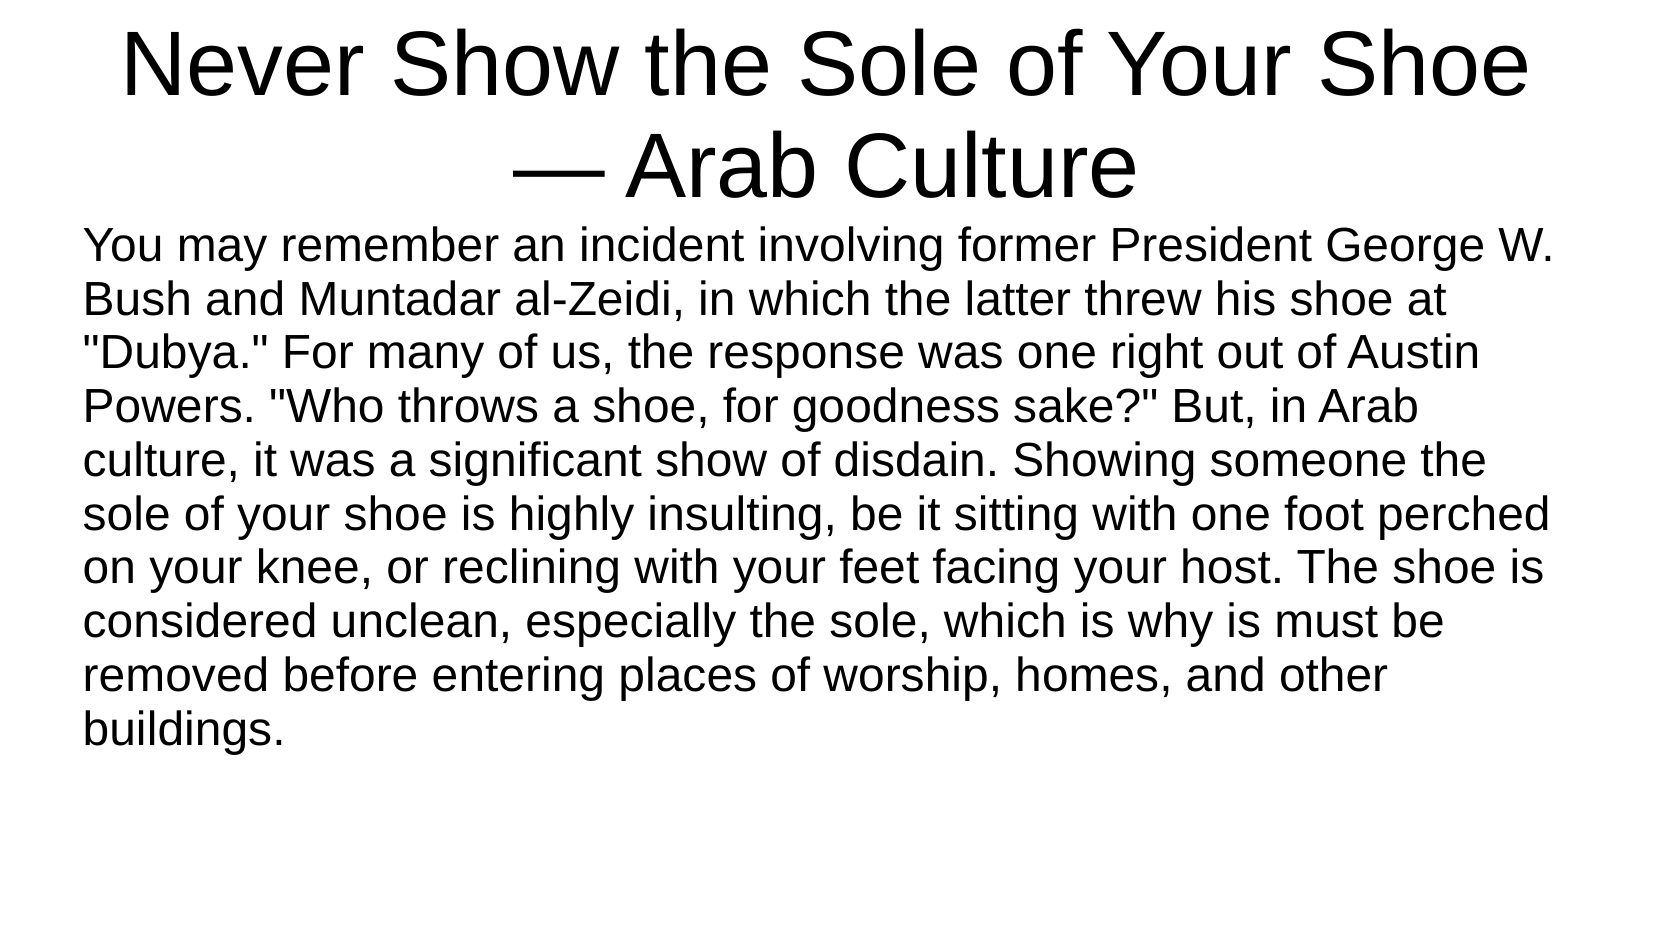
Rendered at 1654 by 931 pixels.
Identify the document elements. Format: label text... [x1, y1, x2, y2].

list You may remember an incident involving former President George W. Bush and Muntadar al-Zeidi, in which the latter threw his shoe at "Dubya." For many of us, the response was one right out of Austin Powers. "Who throws a shoe, for goodness sake?" But, in Arab culture, it was a significant show of disdain. Showing someone the sole of your shoe is highly insulting, be it sitting with one foot perched on your knee, or reclining with your feet facing your host. The shoe is considered unclean, especially the sole, which is why is must be removed before entering places of worship, homes, and other buildings. [82, 217, 1571, 758]
title Never Show the Sole of Your Shoe — Arab Culture [82, 12, 1571, 217]
